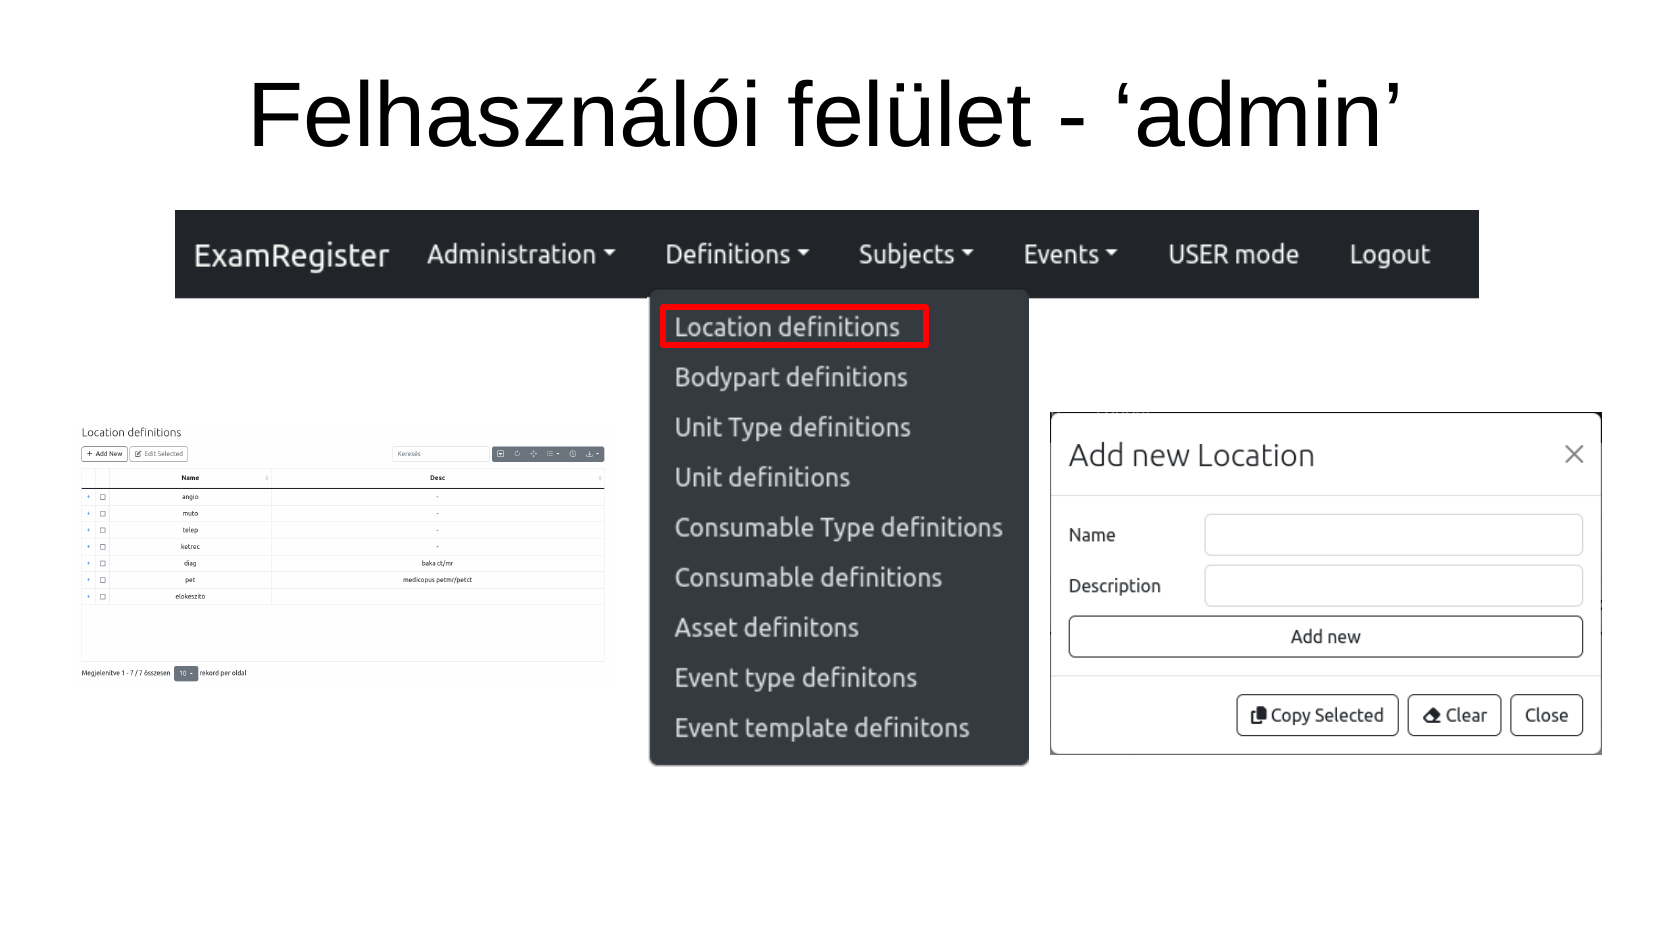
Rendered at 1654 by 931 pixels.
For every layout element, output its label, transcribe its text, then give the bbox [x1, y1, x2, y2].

picture [1050, 412, 1602, 755]
title Felhasználói felület - ‘admin’ [82, 37, 1571, 193]
picture [175, 210, 1479, 767]
picture [75, 424, 611, 688]
